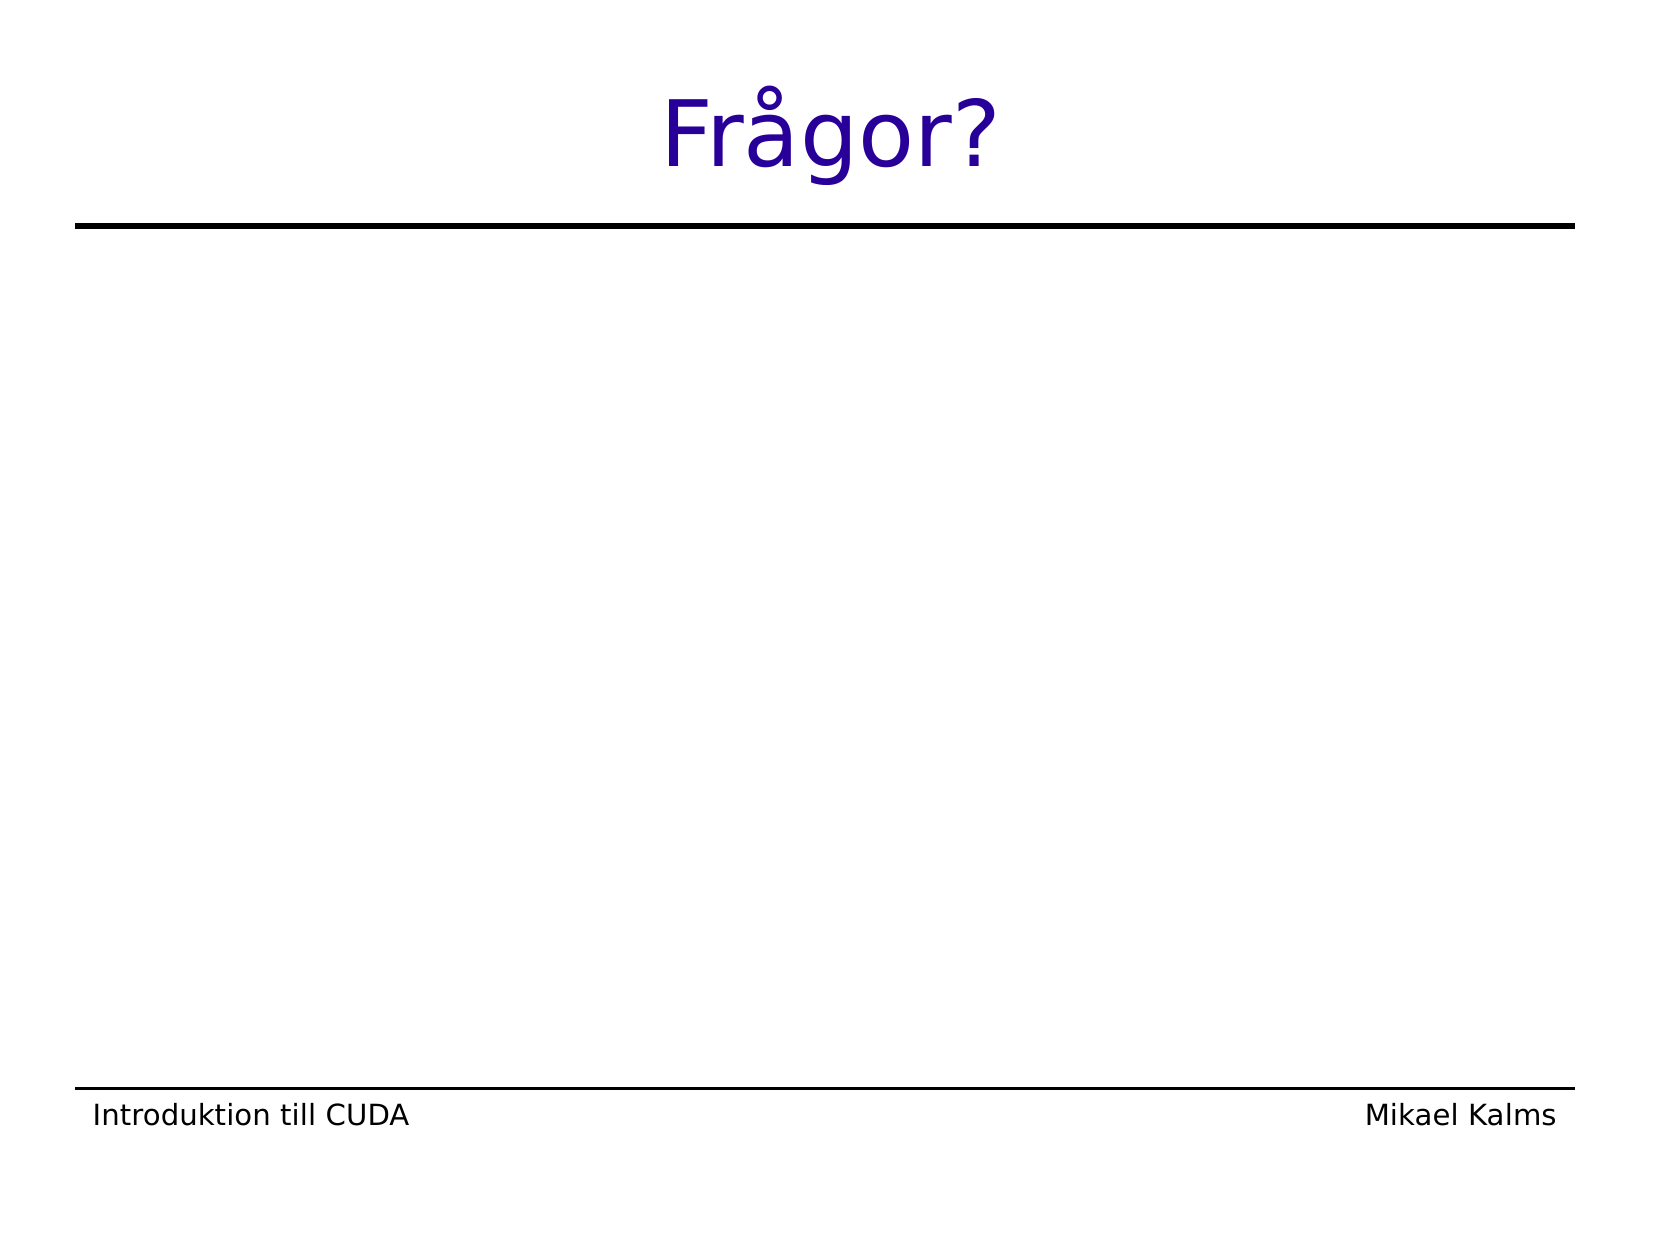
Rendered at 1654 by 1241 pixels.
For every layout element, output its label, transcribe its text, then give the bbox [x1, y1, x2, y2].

text_box Introduktion till CUDA [75, 1088, 428, 1144]
text_box Mikael Kalms [1347, 1088, 1576, 1144]
title Frågor? [86, 38, 1576, 231]
